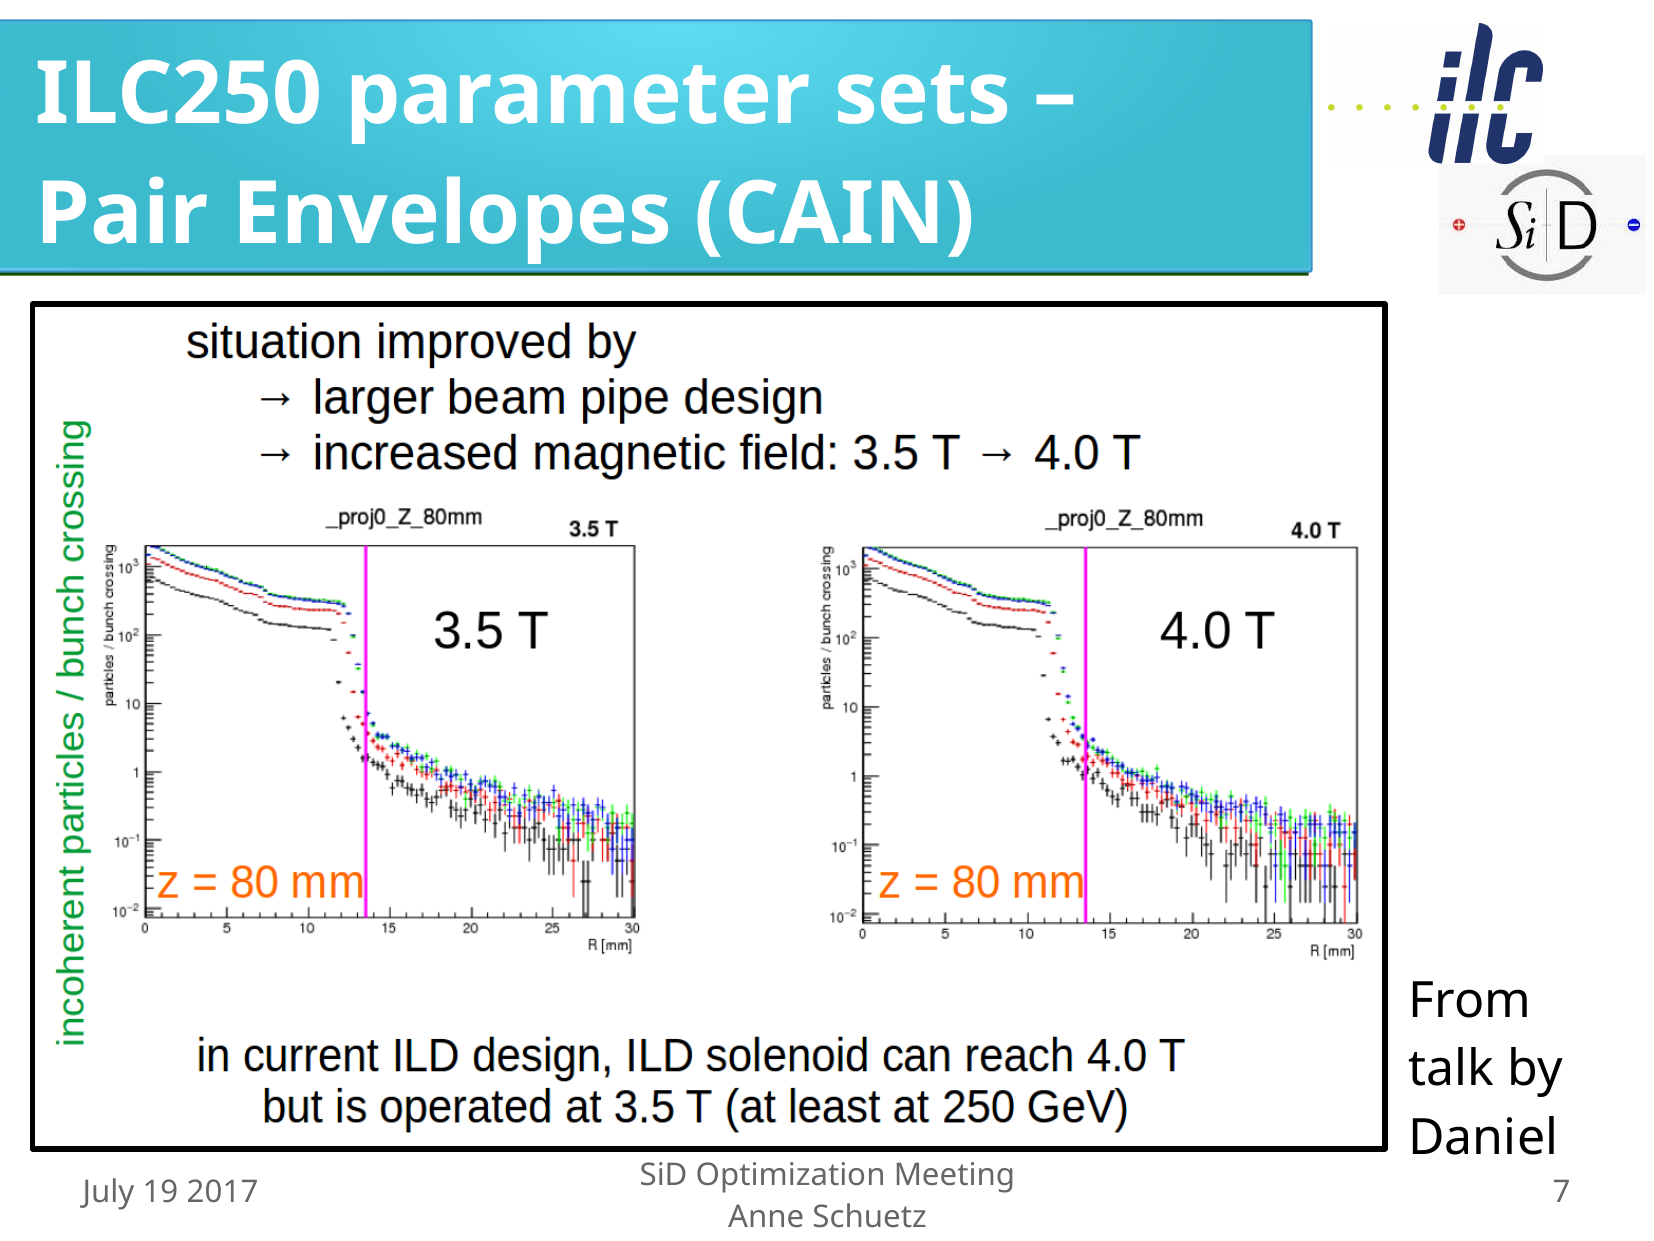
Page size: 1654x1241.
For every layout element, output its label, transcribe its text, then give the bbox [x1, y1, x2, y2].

picture [35, 307, 1382, 1146]
text_box From talk by Daniel [1393, 956, 1630, 1116]
picture [1328, 23, 1646, 295]
title ILC250 parameter sets – Pair Envelopes (CAIN) [35, 23, 1235, 276]
